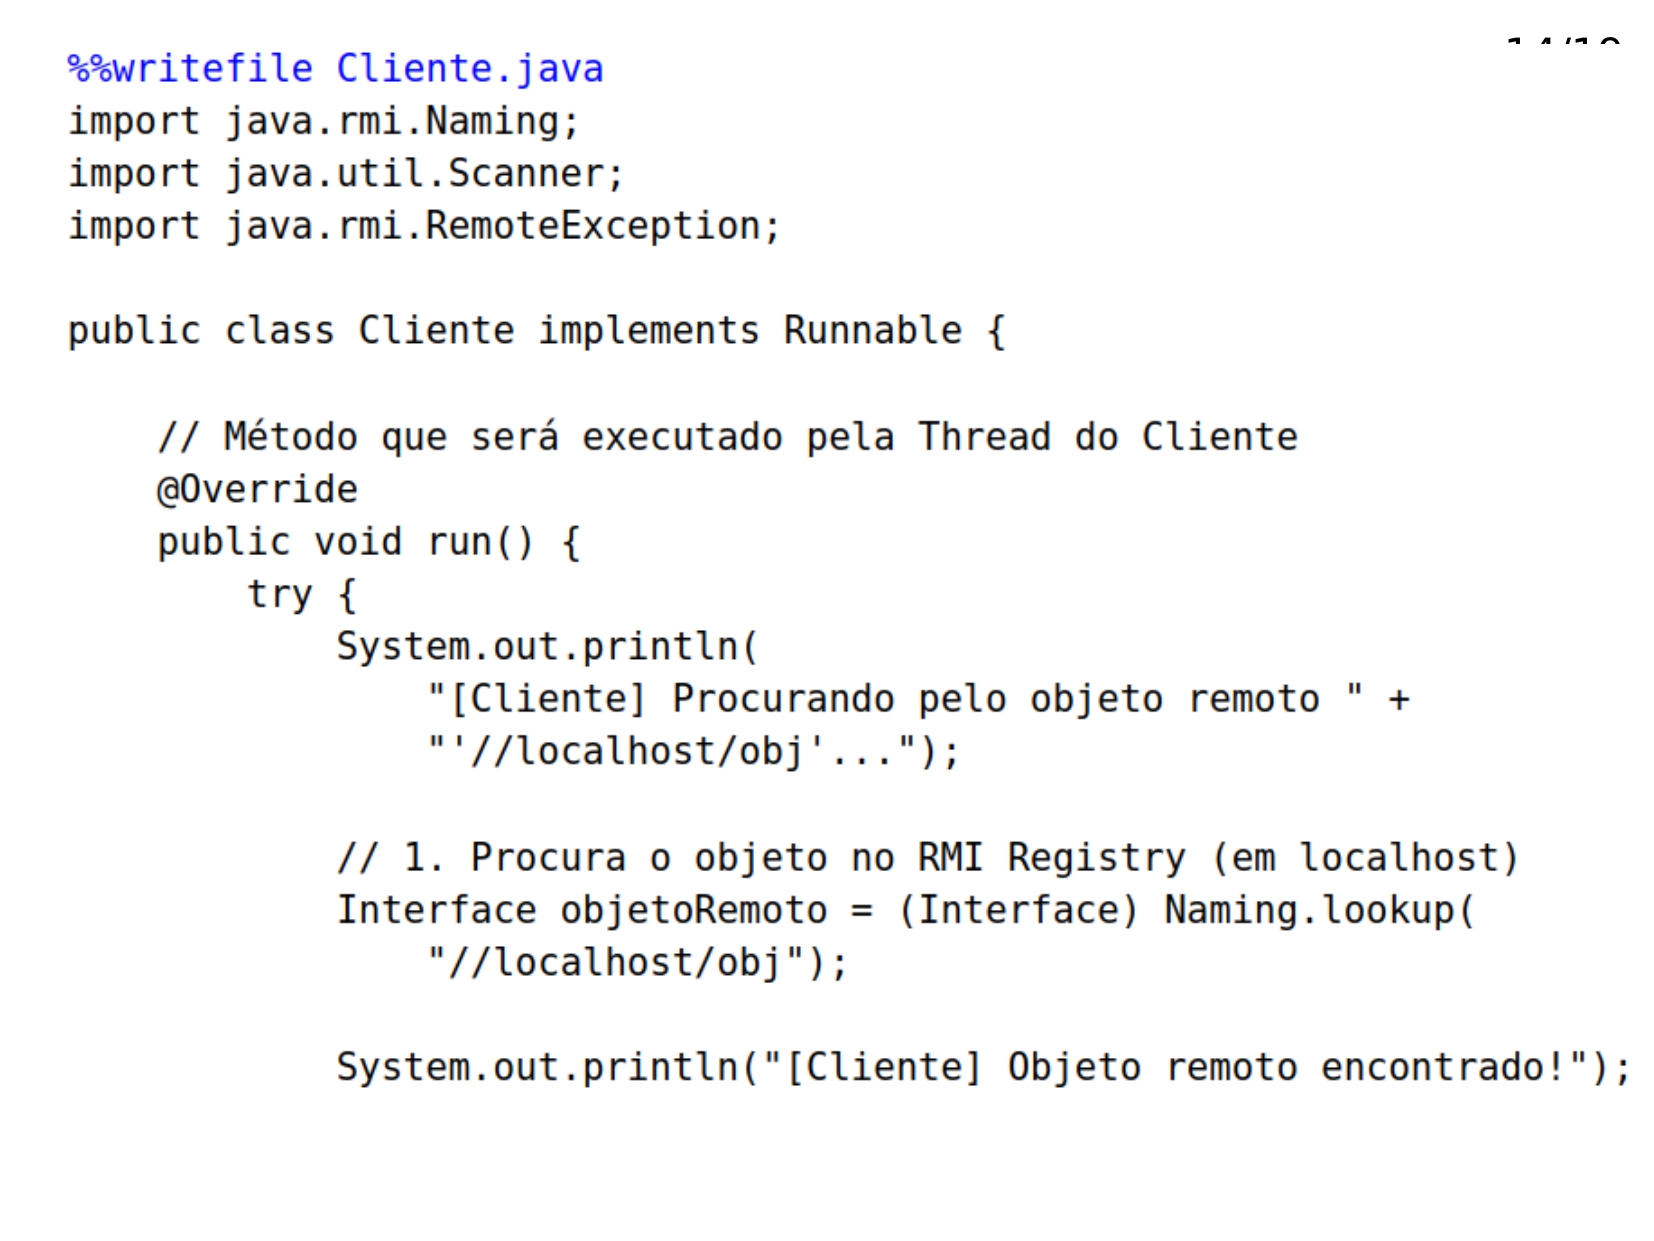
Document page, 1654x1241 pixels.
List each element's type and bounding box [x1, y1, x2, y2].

picture [59, 44, 1644, 1113]
